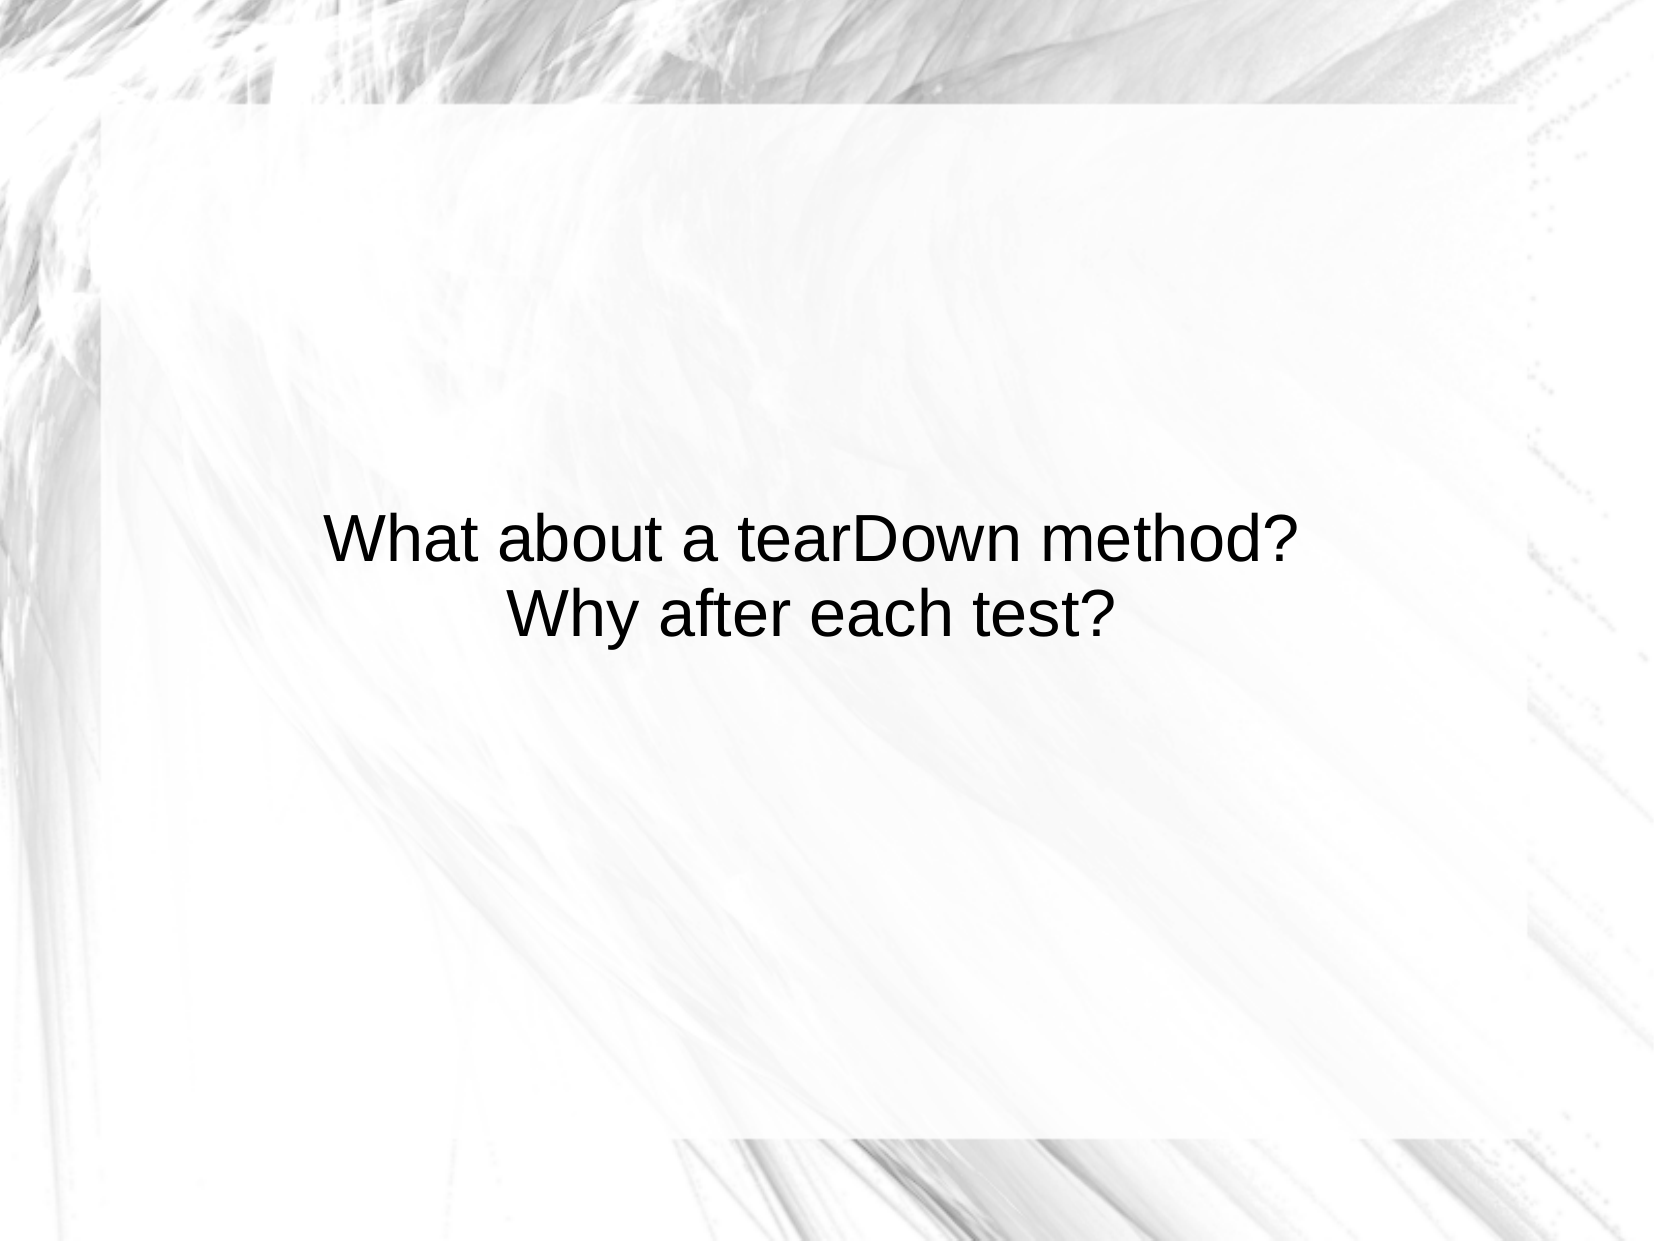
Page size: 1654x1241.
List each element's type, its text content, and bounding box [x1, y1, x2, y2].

picture [0, 0, 1654, 1241]
subtitle What about a tearDown method? Why after each test? [118, 112, 1506, 1039]
